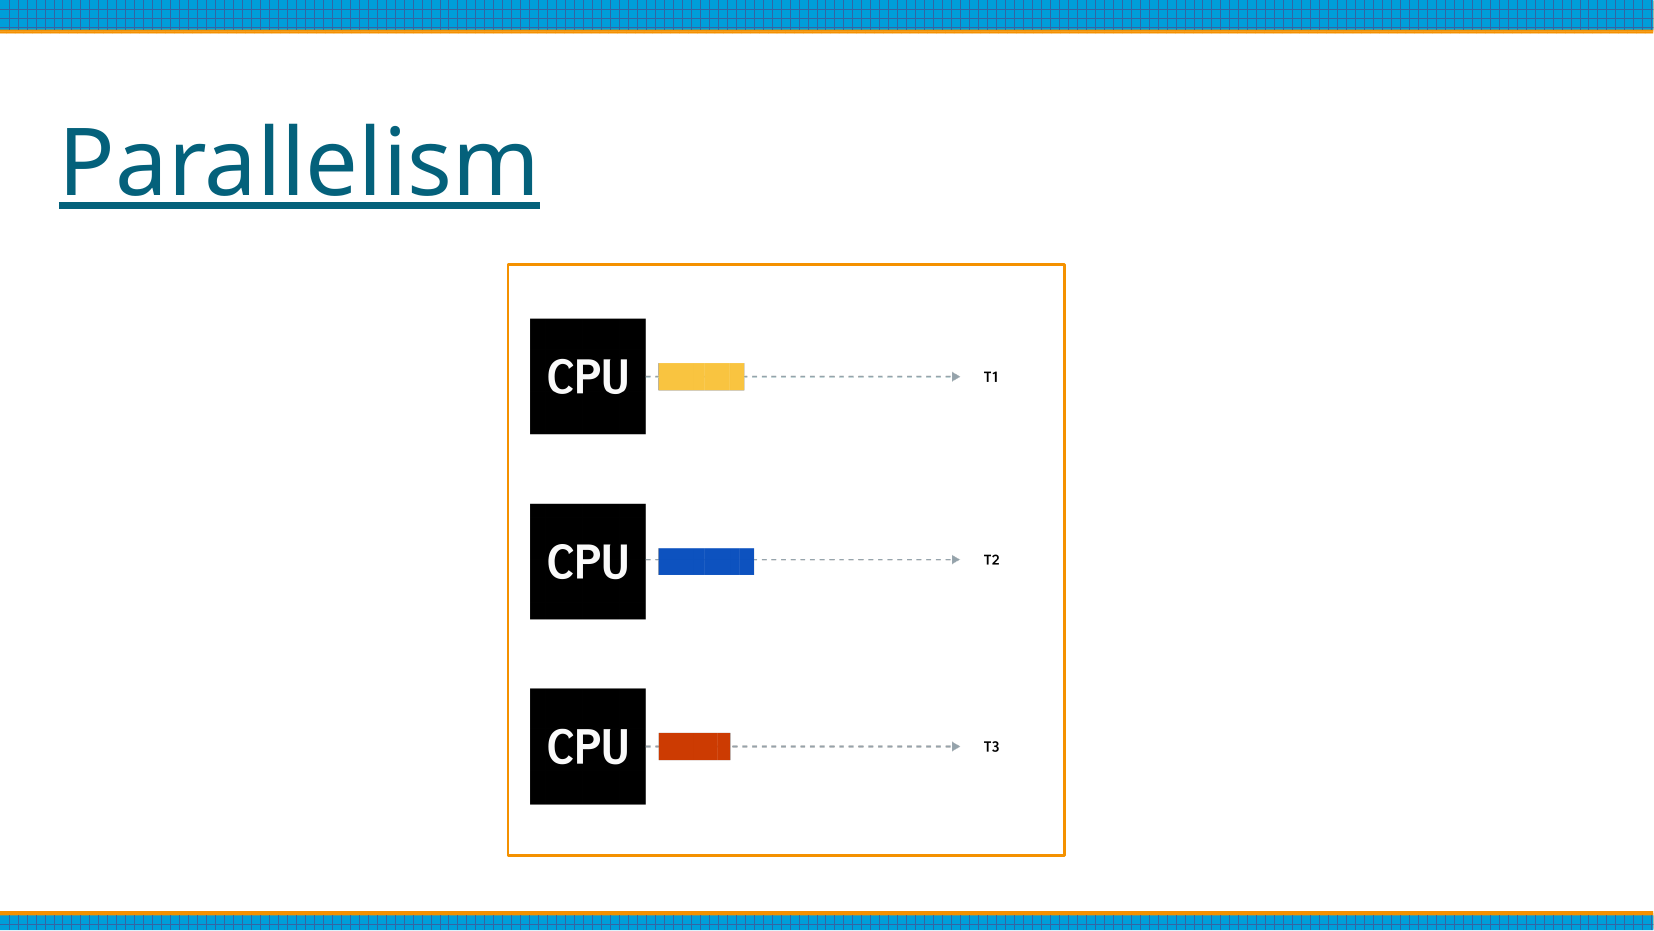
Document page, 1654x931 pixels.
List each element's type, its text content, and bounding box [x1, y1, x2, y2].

picture [509, 265, 1063, 855]
title Parallelism [59, 80, 1548, 237]
